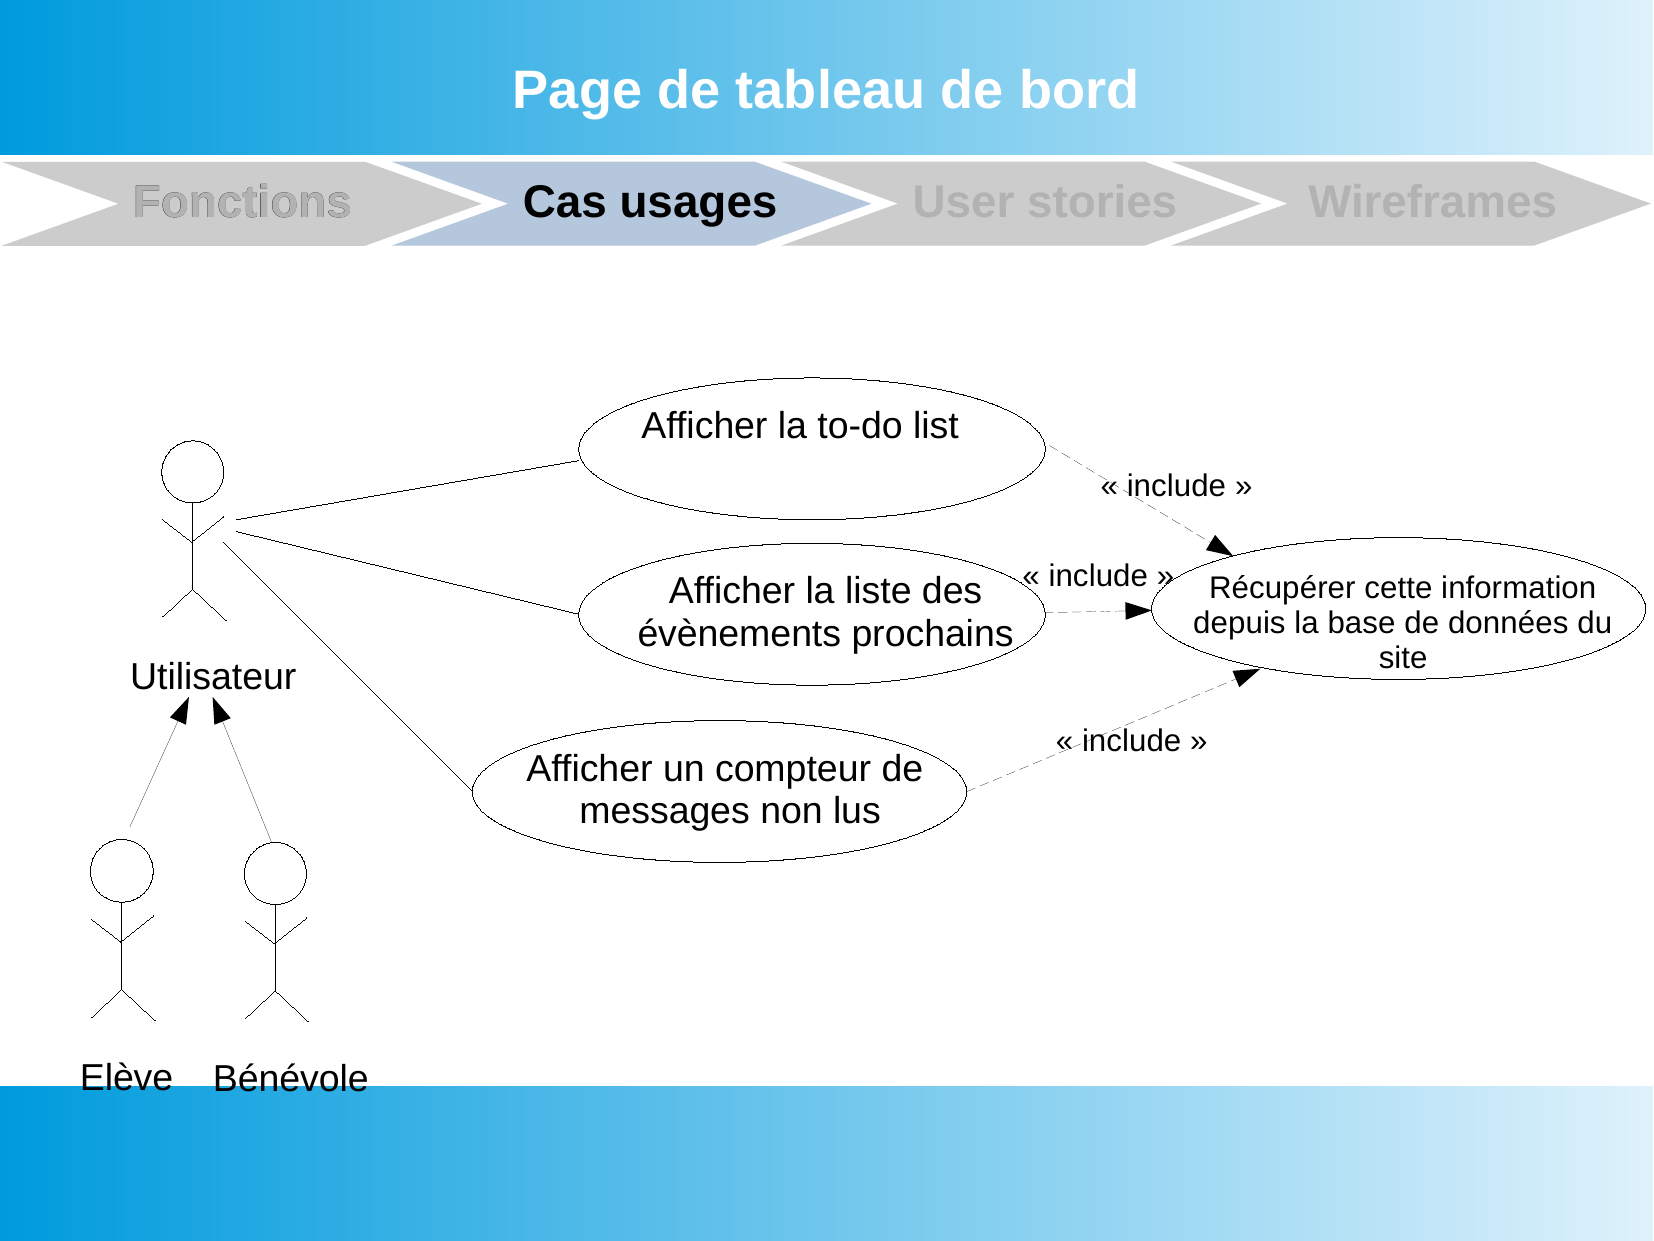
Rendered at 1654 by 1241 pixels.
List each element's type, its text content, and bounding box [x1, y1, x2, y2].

text_box « include » [992, 551, 1205, 615]
text_box « include » [1025, 716, 1239, 780]
text_box Afficher la to-do list [602, 397, 999, 497]
text_box [781, 161, 1175, 246]
text_box Récupérer cette information depuis la base de données du site [1163, 562, 1643, 682]
text_box [391, 161, 785, 246]
text_box Elève [65, 1049, 201, 1149]
text_box Wireframes [1293, 168, 1599, 235]
text_box Bénévole [198, 1049, 384, 1134]
text_box [999, 406, 1046, 492]
text_box [1, 161, 396, 246]
text_box [640, 497, 984, 520]
text_box [90, 839, 154, 903]
text_box Cas usages [508, 168, 813, 235]
text_box Afficher la liste des évènements prochains [620, 562, 1032, 704]
text_box [549, 720, 890, 740]
title Page de tableau de bord [82, 37, 1571, 143]
text_box [1212, 537, 1586, 562]
text_box [654, 543, 970, 562]
text_box Utilisateur [115, 648, 331, 747]
text_box [1170, 161, 1564, 246]
text_box « include » [1070, 460, 1283, 524]
text_box [578, 573, 620, 655]
text_box [1599, 184, 1651, 223]
text_box [1151, 587, 1163, 630]
text_box [244, 842, 307, 905]
text_box [578, 418, 602, 480]
text_box [813, 182, 872, 225]
text_box Fonctions [118, 168, 423, 235]
text_box [1203, 182, 1262, 225]
text_box [472, 765, 490, 818]
text_box Afficher un compteur de messages non lus [490, 740, 970, 839]
text_box [652, 377, 972, 397]
text_box [423, 182, 482, 225]
text_box [1032, 615, 1046, 638]
text_box [536, 839, 903, 863]
text_box User stories [897, 168, 1203, 235]
text_box [161, 440, 224, 503]
